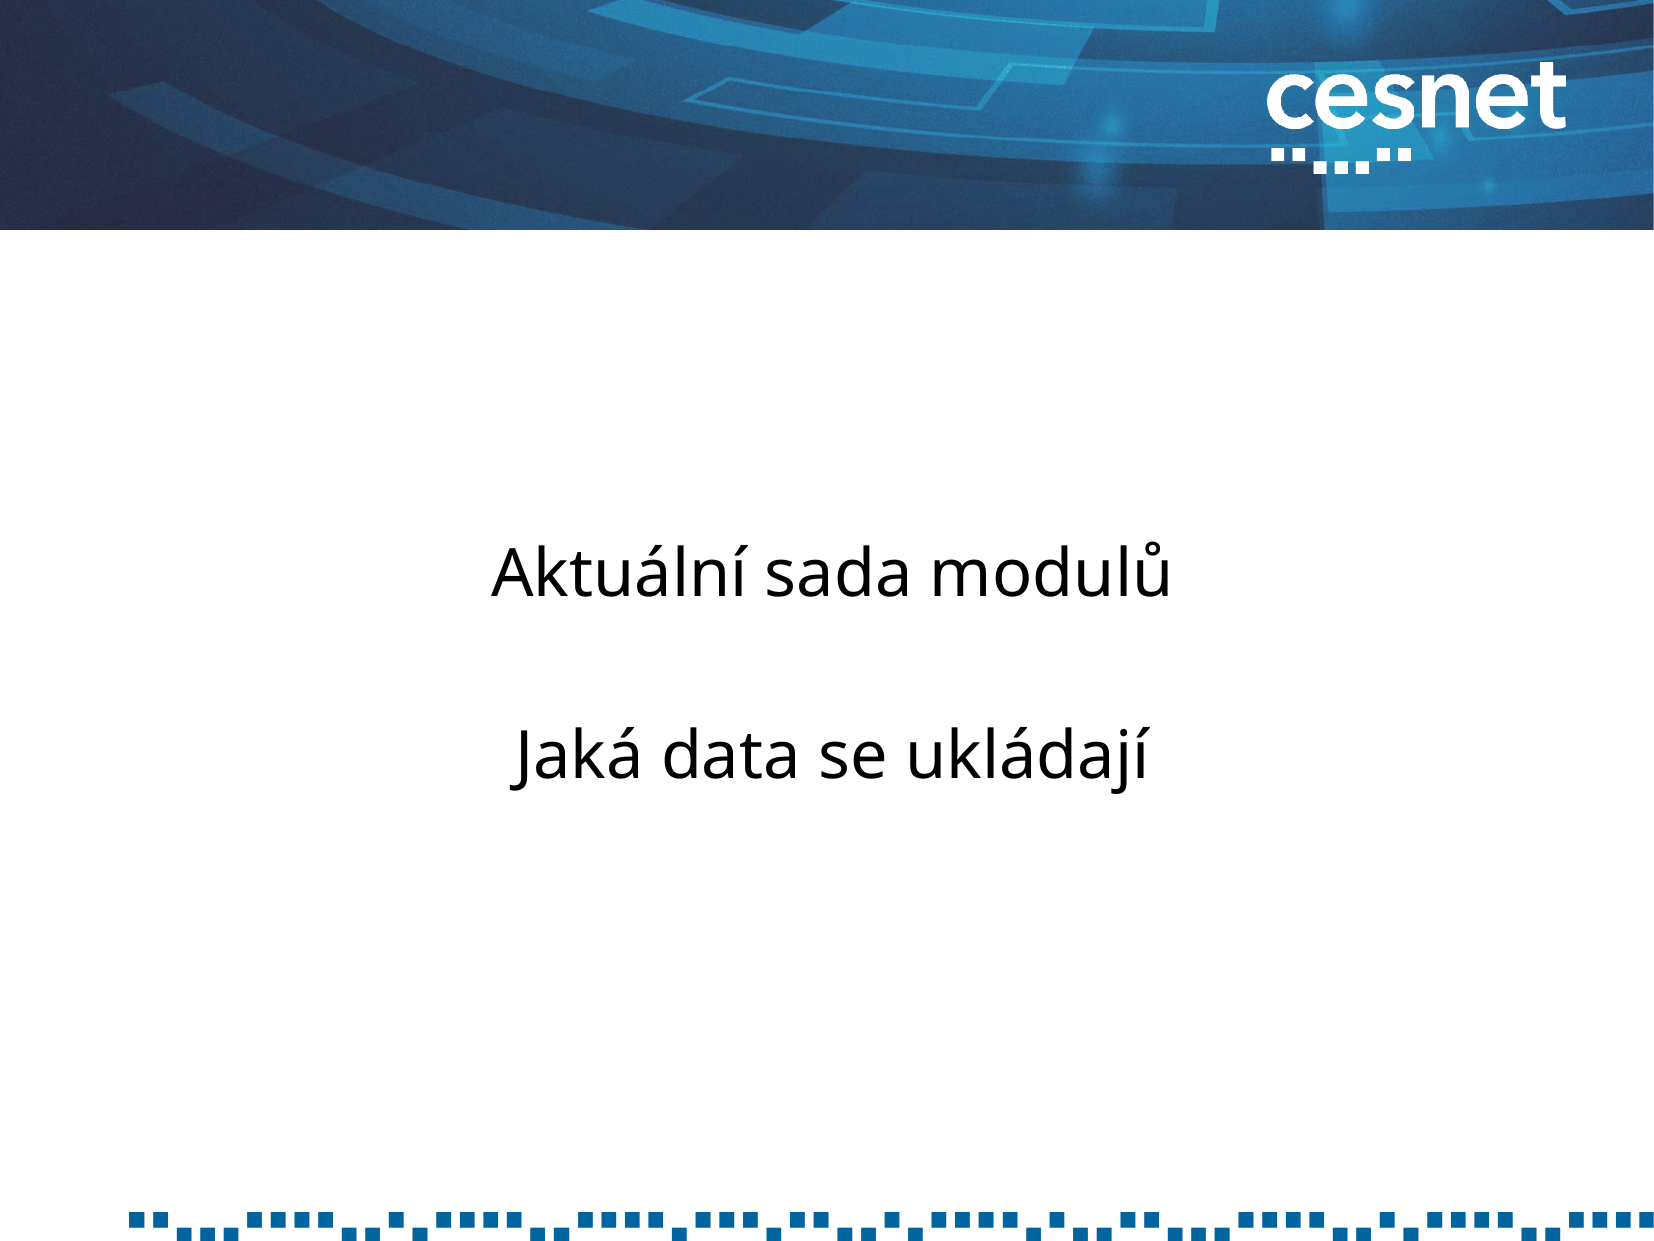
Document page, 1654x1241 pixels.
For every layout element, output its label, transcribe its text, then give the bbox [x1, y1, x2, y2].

picture [129, 1212, 1654, 1241]
subtitle Aktuální sada modulů Jaká data se ukládají [129, 307, 1536, 1016]
picture [1266, 62, 1567, 174]
